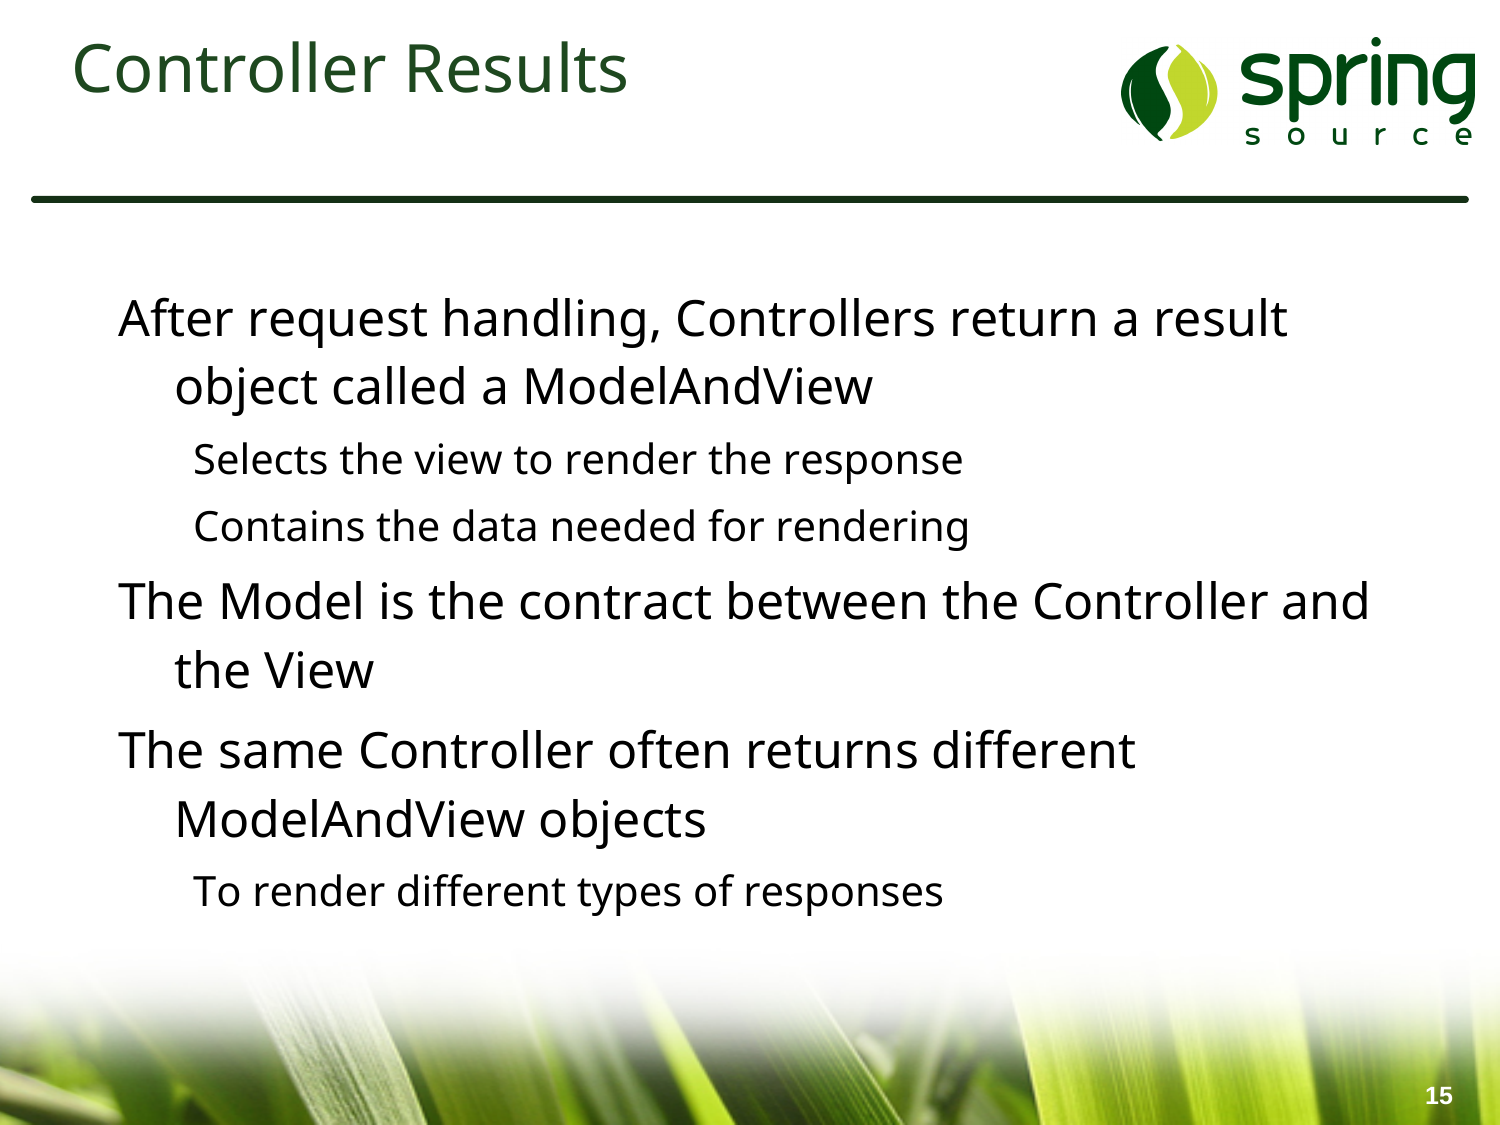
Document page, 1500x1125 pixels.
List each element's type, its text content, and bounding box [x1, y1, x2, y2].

picture [1121, 37, 1475, 145]
title Controller Results [56, 13, 1089, 176]
list After request handling, Controllers return a result object called a ModelAndView Selects the view to render the response Contains the data needed for rendering The Model is the contract between the Controller and the View The same Controller often returns different ModelAndView objects To render different types of responses [103, 275, 1394, 938]
picture [0, 944, 1500, 1125]
